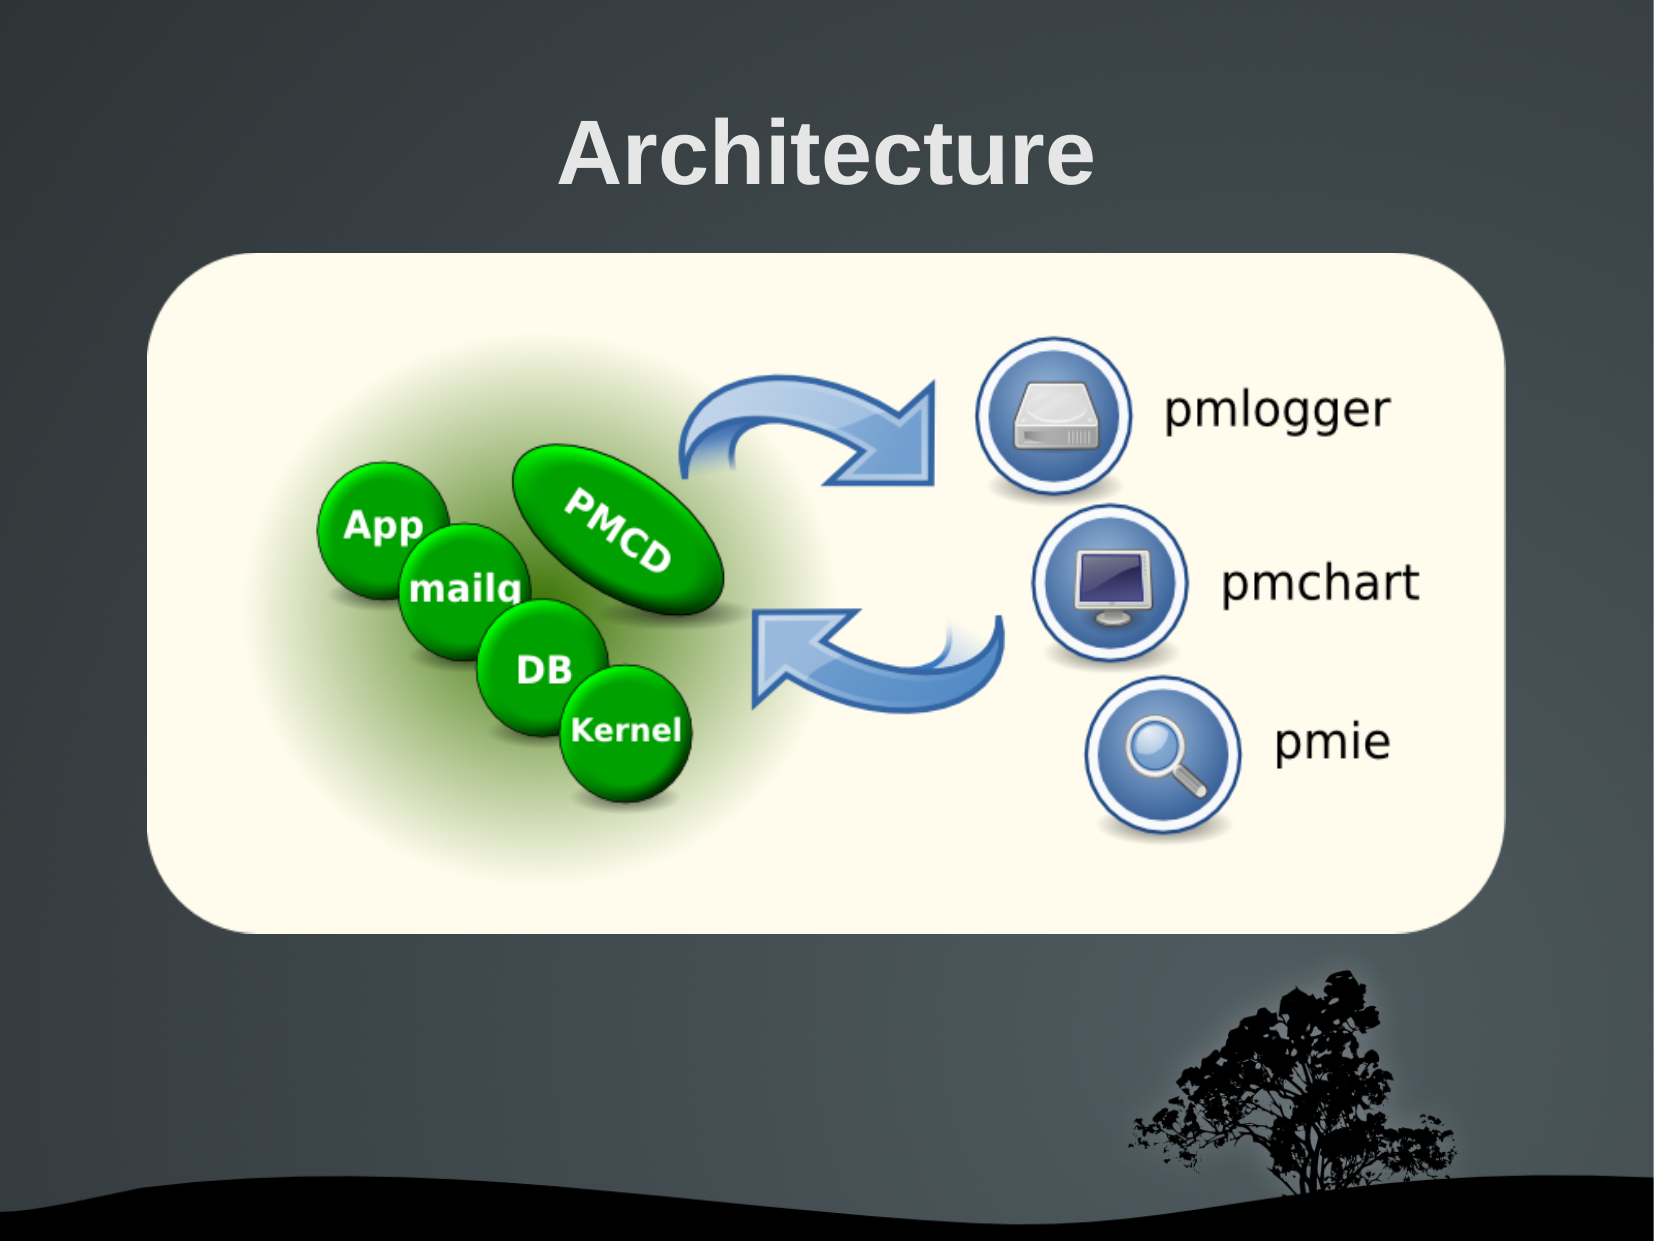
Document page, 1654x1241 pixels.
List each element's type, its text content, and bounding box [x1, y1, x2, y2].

title Architecture [82, 56, 1571, 250]
picture [0, 0, 1654, 1241]
